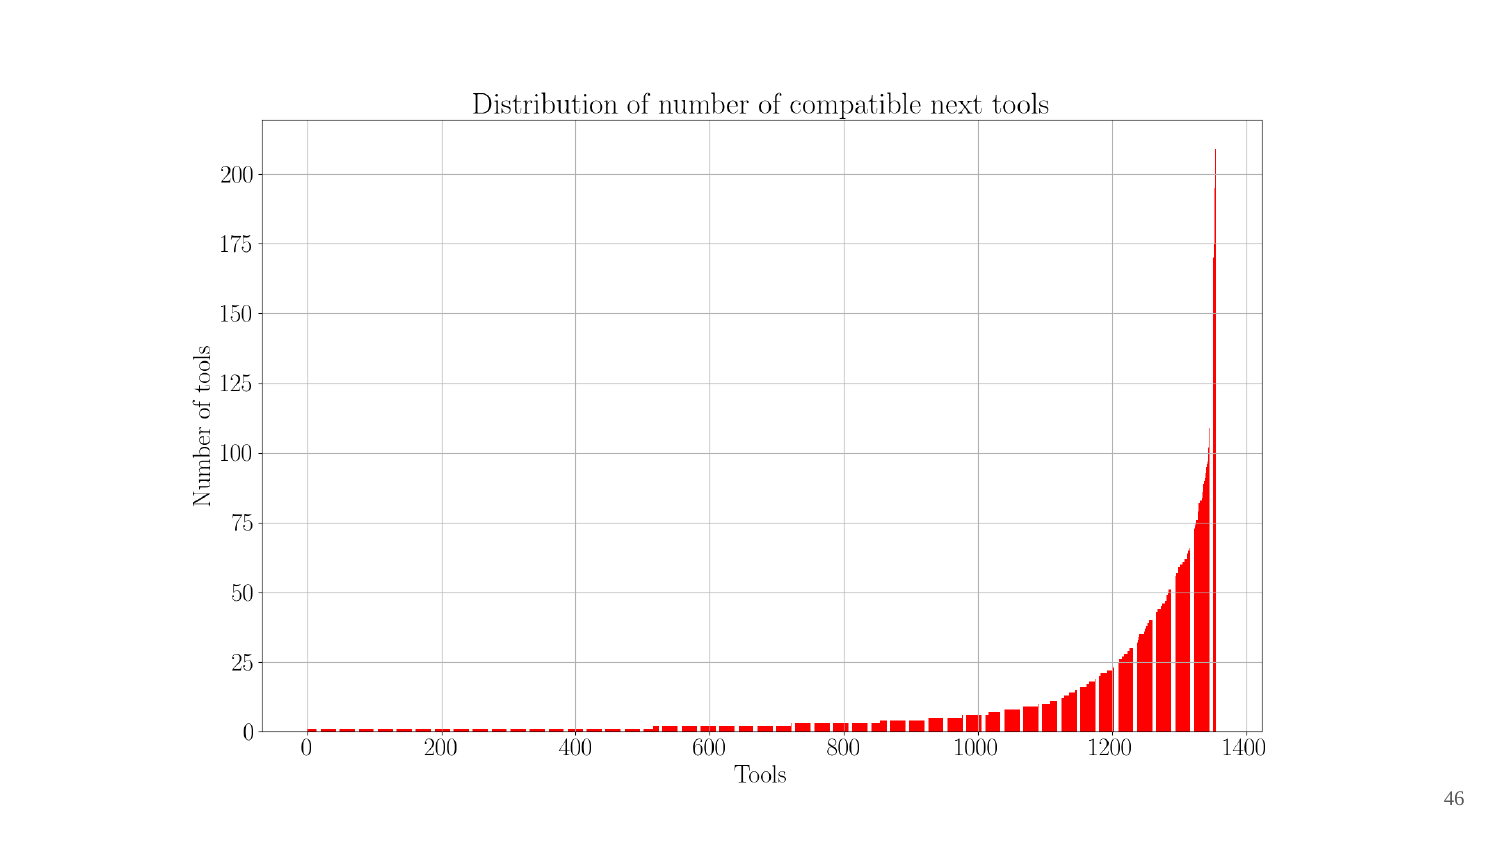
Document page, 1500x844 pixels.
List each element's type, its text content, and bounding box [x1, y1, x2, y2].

slide_number <number> [1389, 764, 1480, 830]
picture [100, 24, 1390, 819]
